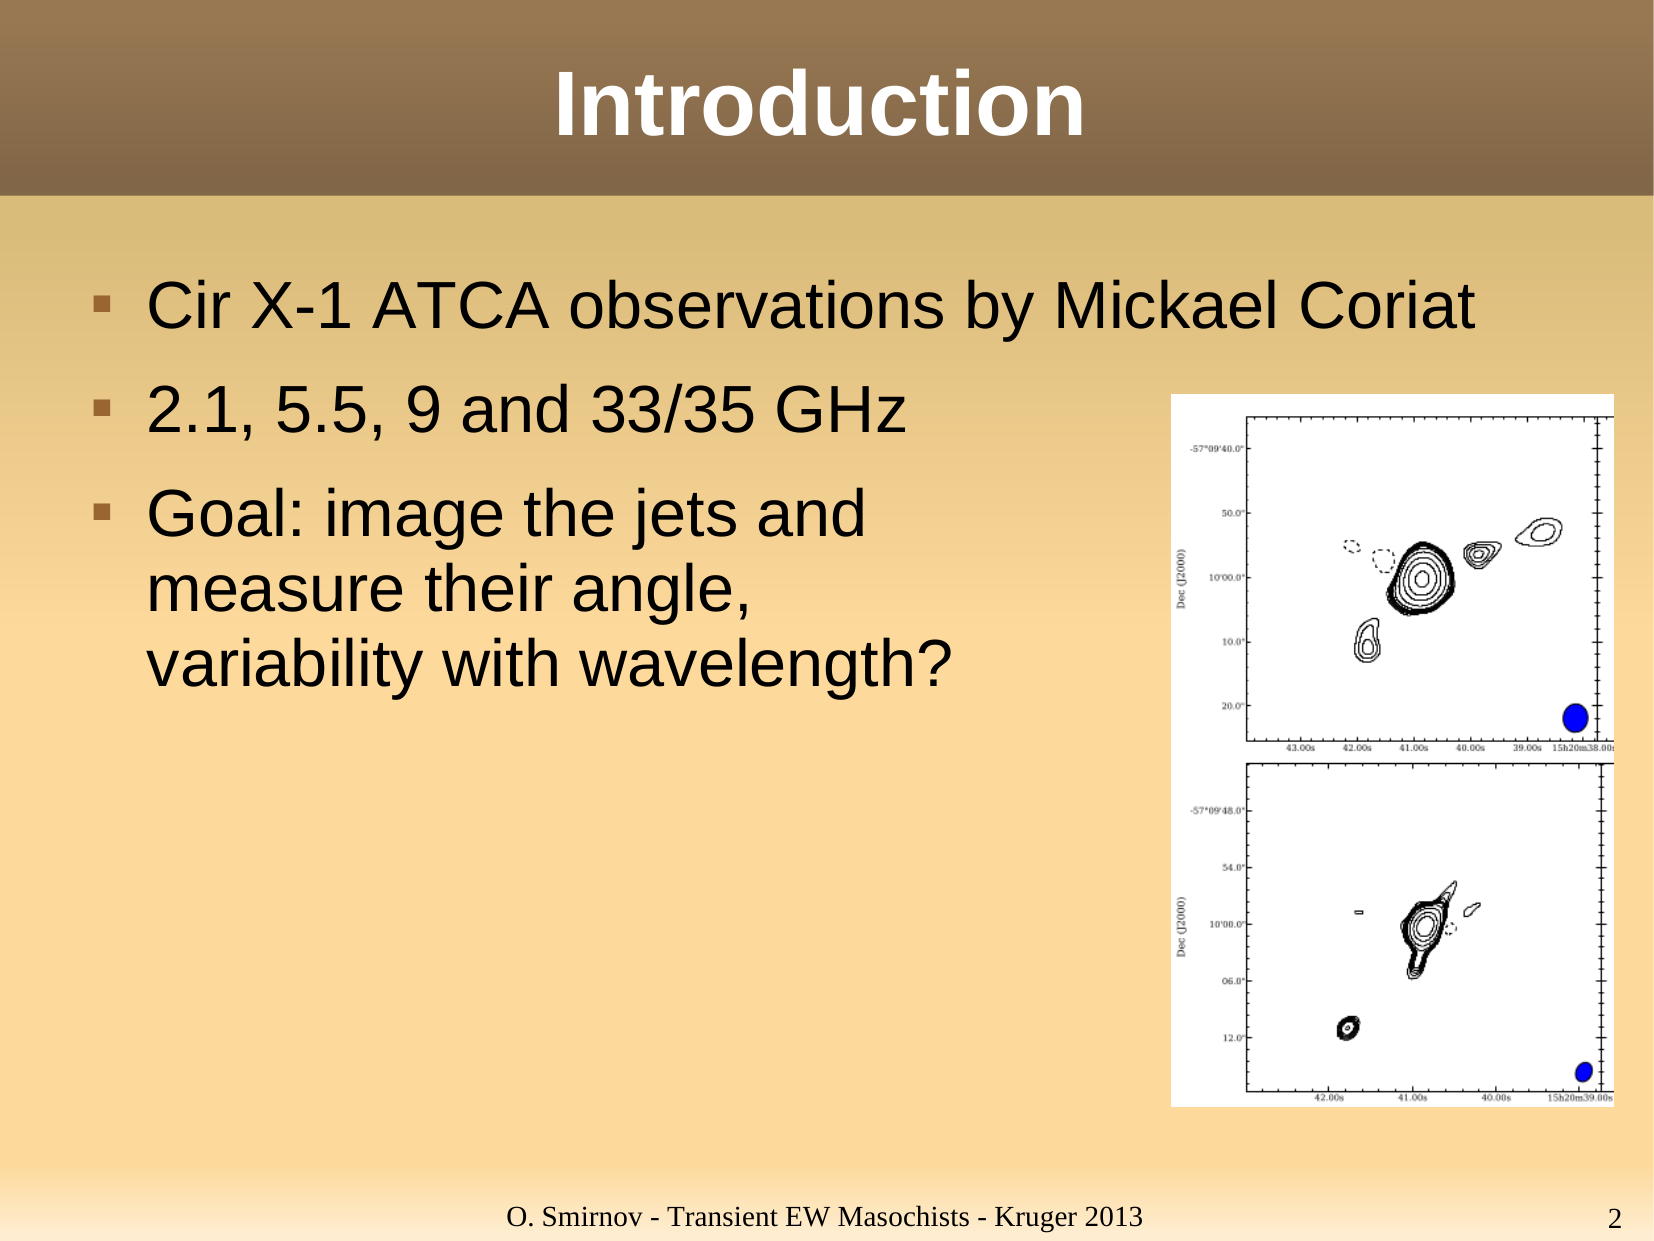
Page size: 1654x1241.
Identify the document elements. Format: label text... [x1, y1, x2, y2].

picture [0, 0, 1654, 1241]
title Introduction [76, 0, 1565, 208]
list Cir X-1 ATCA observations by Mickael Coriat 2.1, 5.5, 9 and 33/35 GHz Goal: image the jets and measure their angle, variability with wavelength? [75, 267, 1564, 1087]
